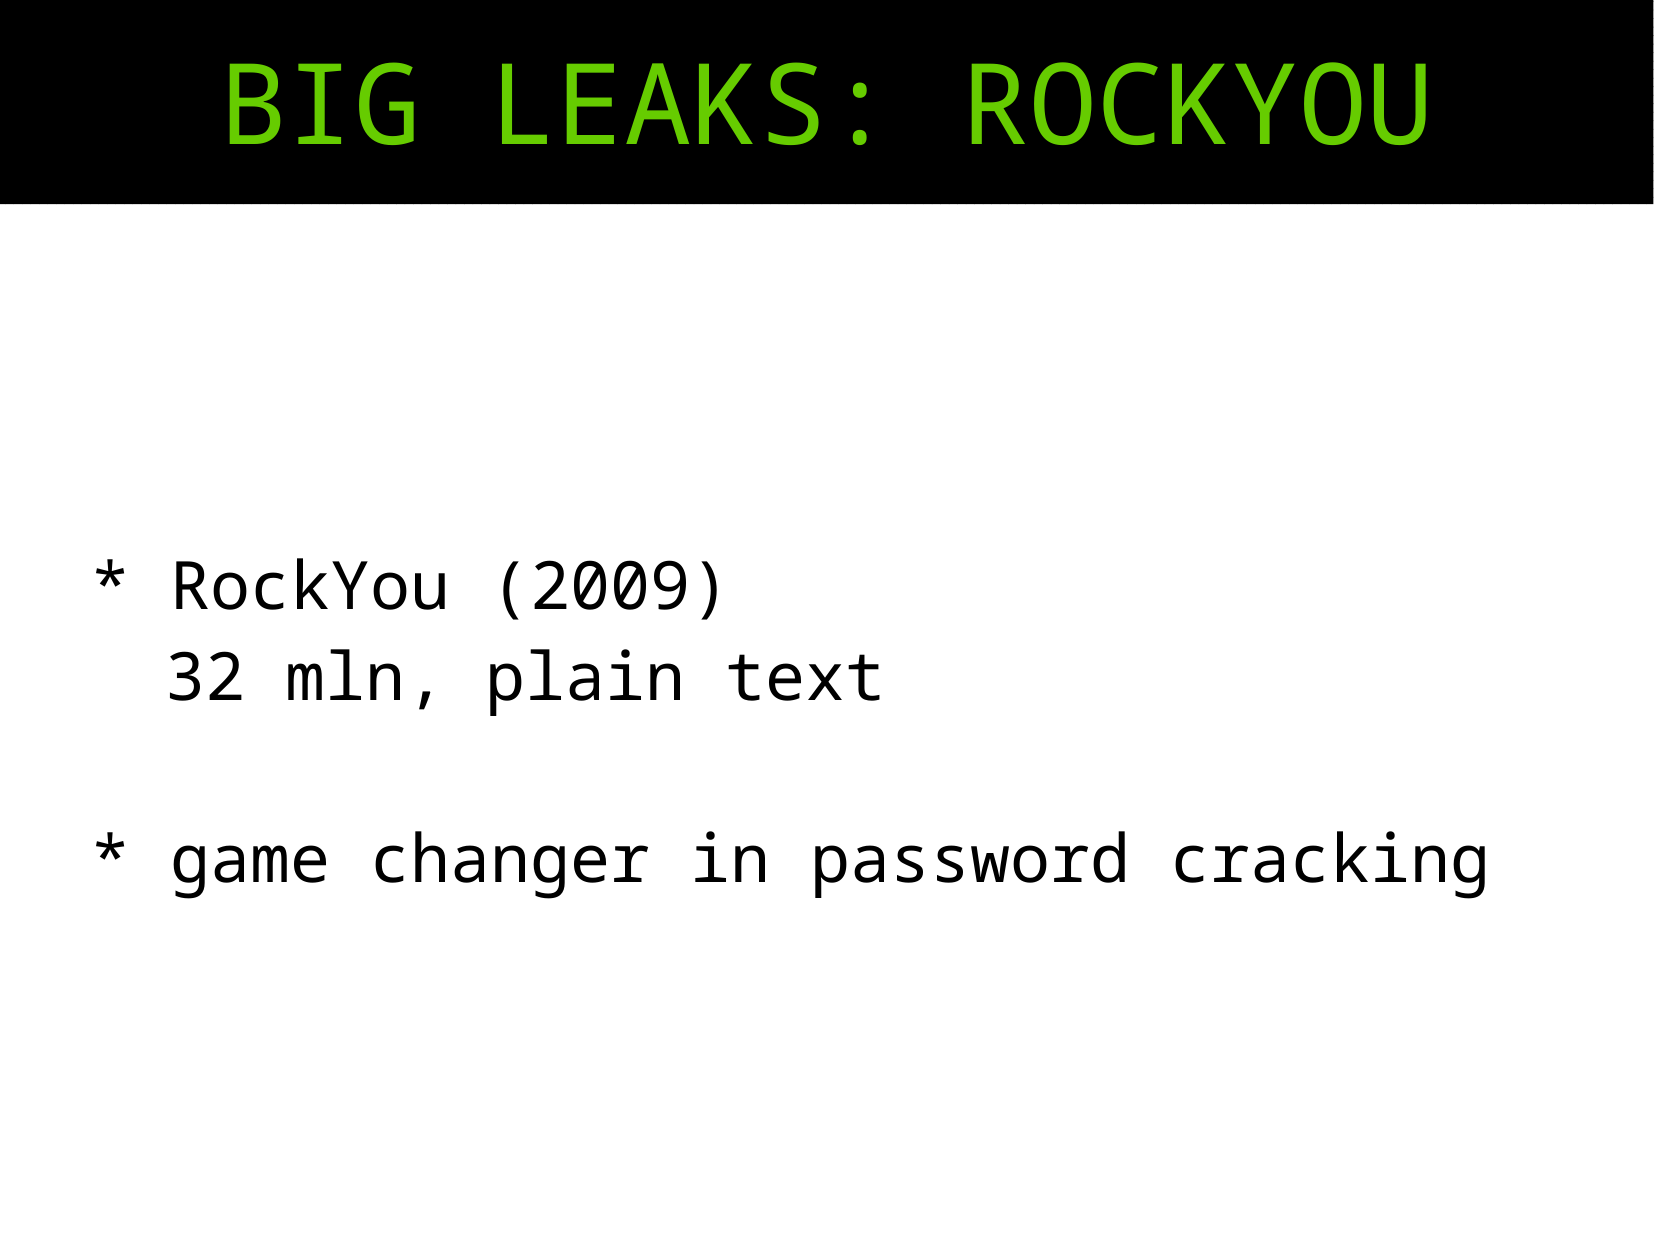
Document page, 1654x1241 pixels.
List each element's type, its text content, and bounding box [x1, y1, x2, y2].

title BIG LEAKS: ROCKYOU [0, 0, 1654, 205]
subtitle * RockYou (2009) 32 mln, plain text * game changer in password cracking [90, 300, 1561, 1141]
